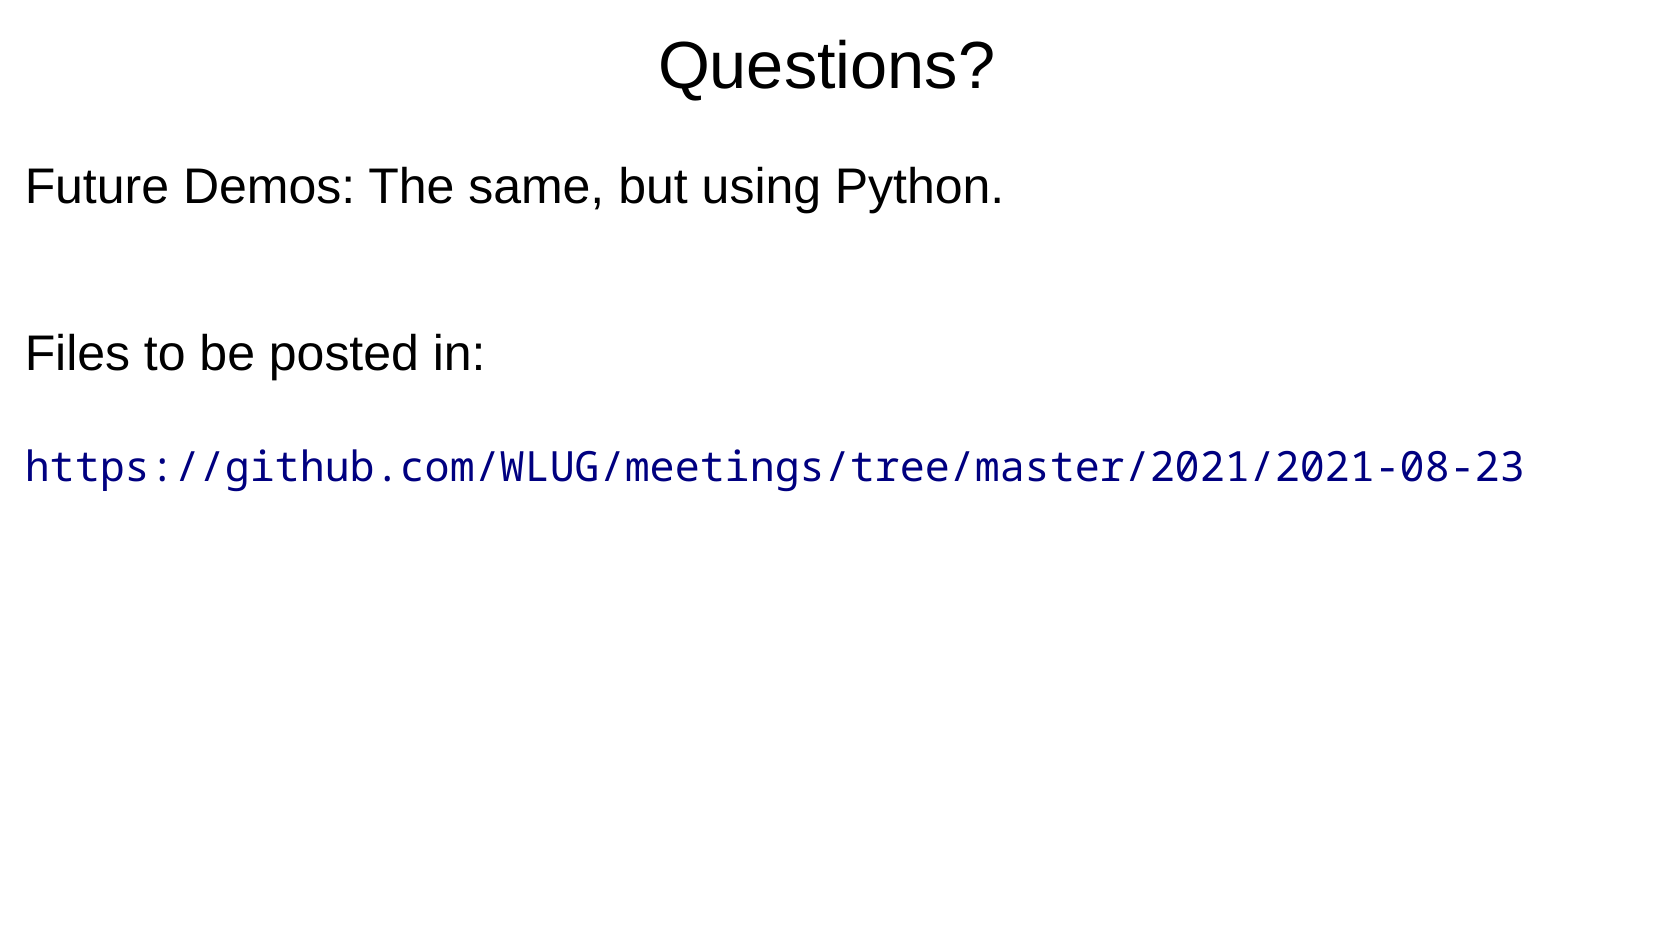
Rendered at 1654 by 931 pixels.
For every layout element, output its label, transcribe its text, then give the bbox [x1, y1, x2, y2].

title Questions? [82, 27, 1571, 103]
subtitle Future Demos: The same, but using Python. Files to be posted in: https://github.com/WLUG/meetings/tree/master/2021/2021-08-23 [24, 158, 1618, 521]
